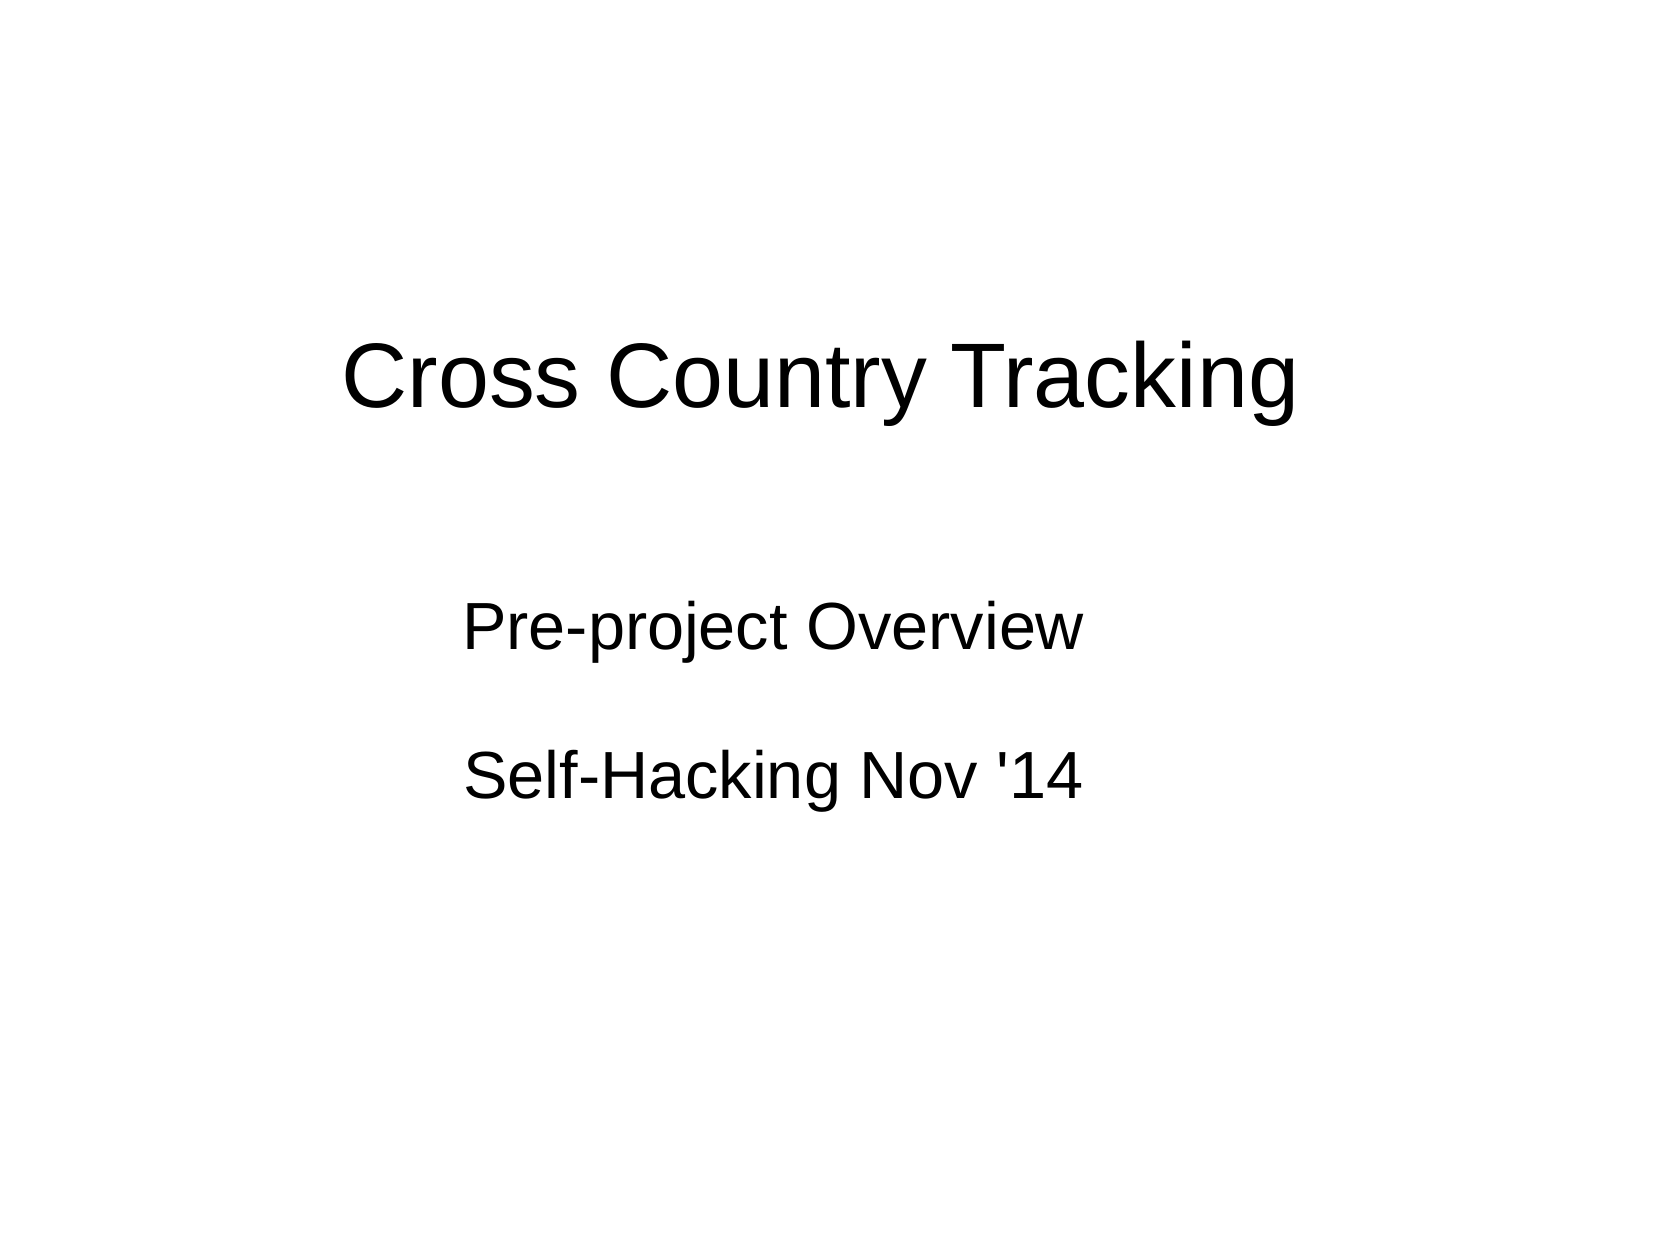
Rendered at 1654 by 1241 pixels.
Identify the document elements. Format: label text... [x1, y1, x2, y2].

subtitle Pre-project Overview Self-Hacking Nov '14 [29, 442, 1518, 1034]
title Cross Country Tracking [76, 280, 1565, 473]
